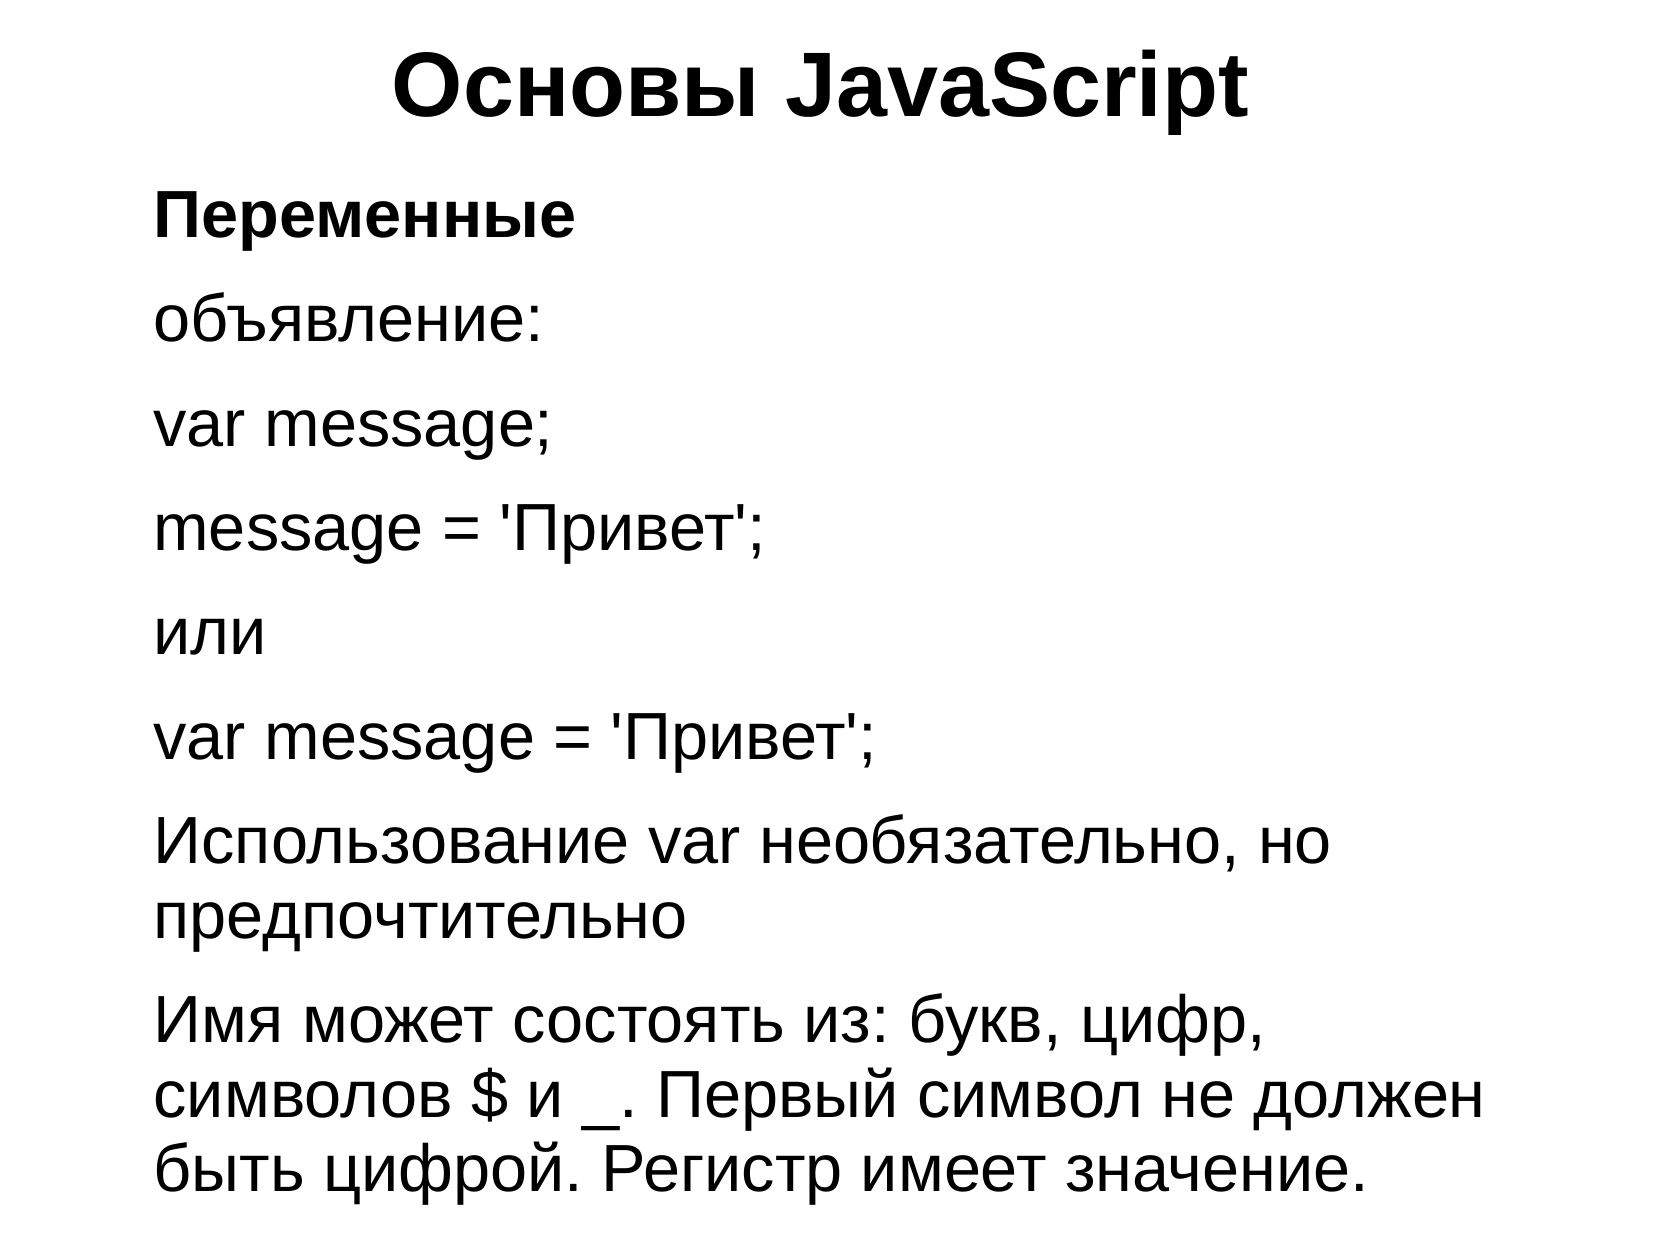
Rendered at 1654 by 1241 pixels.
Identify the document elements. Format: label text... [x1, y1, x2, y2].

list Переменные объявление: var message; message = 'Привет'; или var message = 'Привет'; Использование var необязательно, но предпочтительно Имя может состоять из: букв, цифр, символов $ и _. Первый символ не должен быть цифрой. Регистр имеет значение. [82, 177, 1571, 1211]
title Основы JavaScript [76, 33, 1565, 136]
